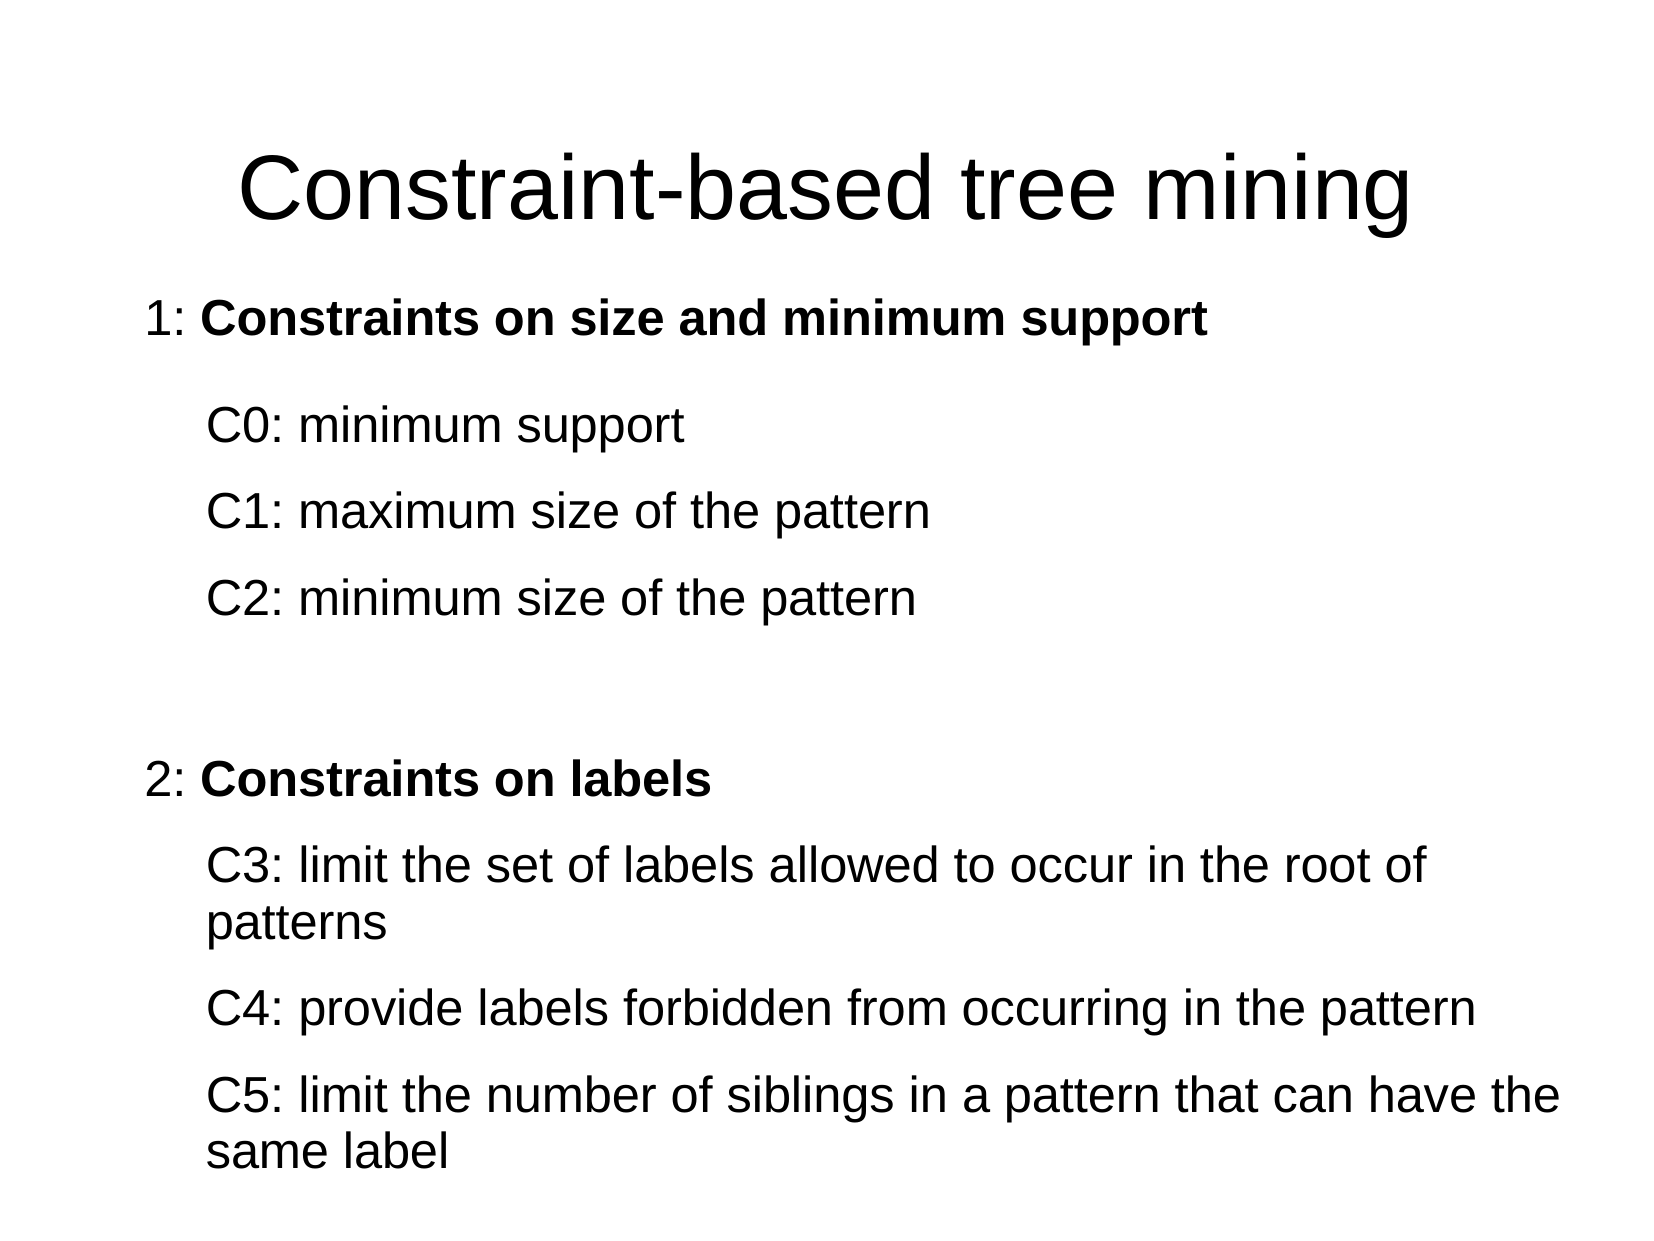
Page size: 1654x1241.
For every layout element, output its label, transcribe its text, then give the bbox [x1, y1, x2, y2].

title Constraint-based tree mining [82, 84, 1571, 289]
list 1: Constraints on size and minimum support C0: minimum support C1: maximum size of the pattern C2: minimum size of the pattern 2: Constraints on labels C3: limit the set of labels allowed to occur in the root of patterns C4: provide labels forbidden from occurring in the pattern C5: limit the number of siblings in a pattern that can have the same label [82, 289, 1571, 1186]
